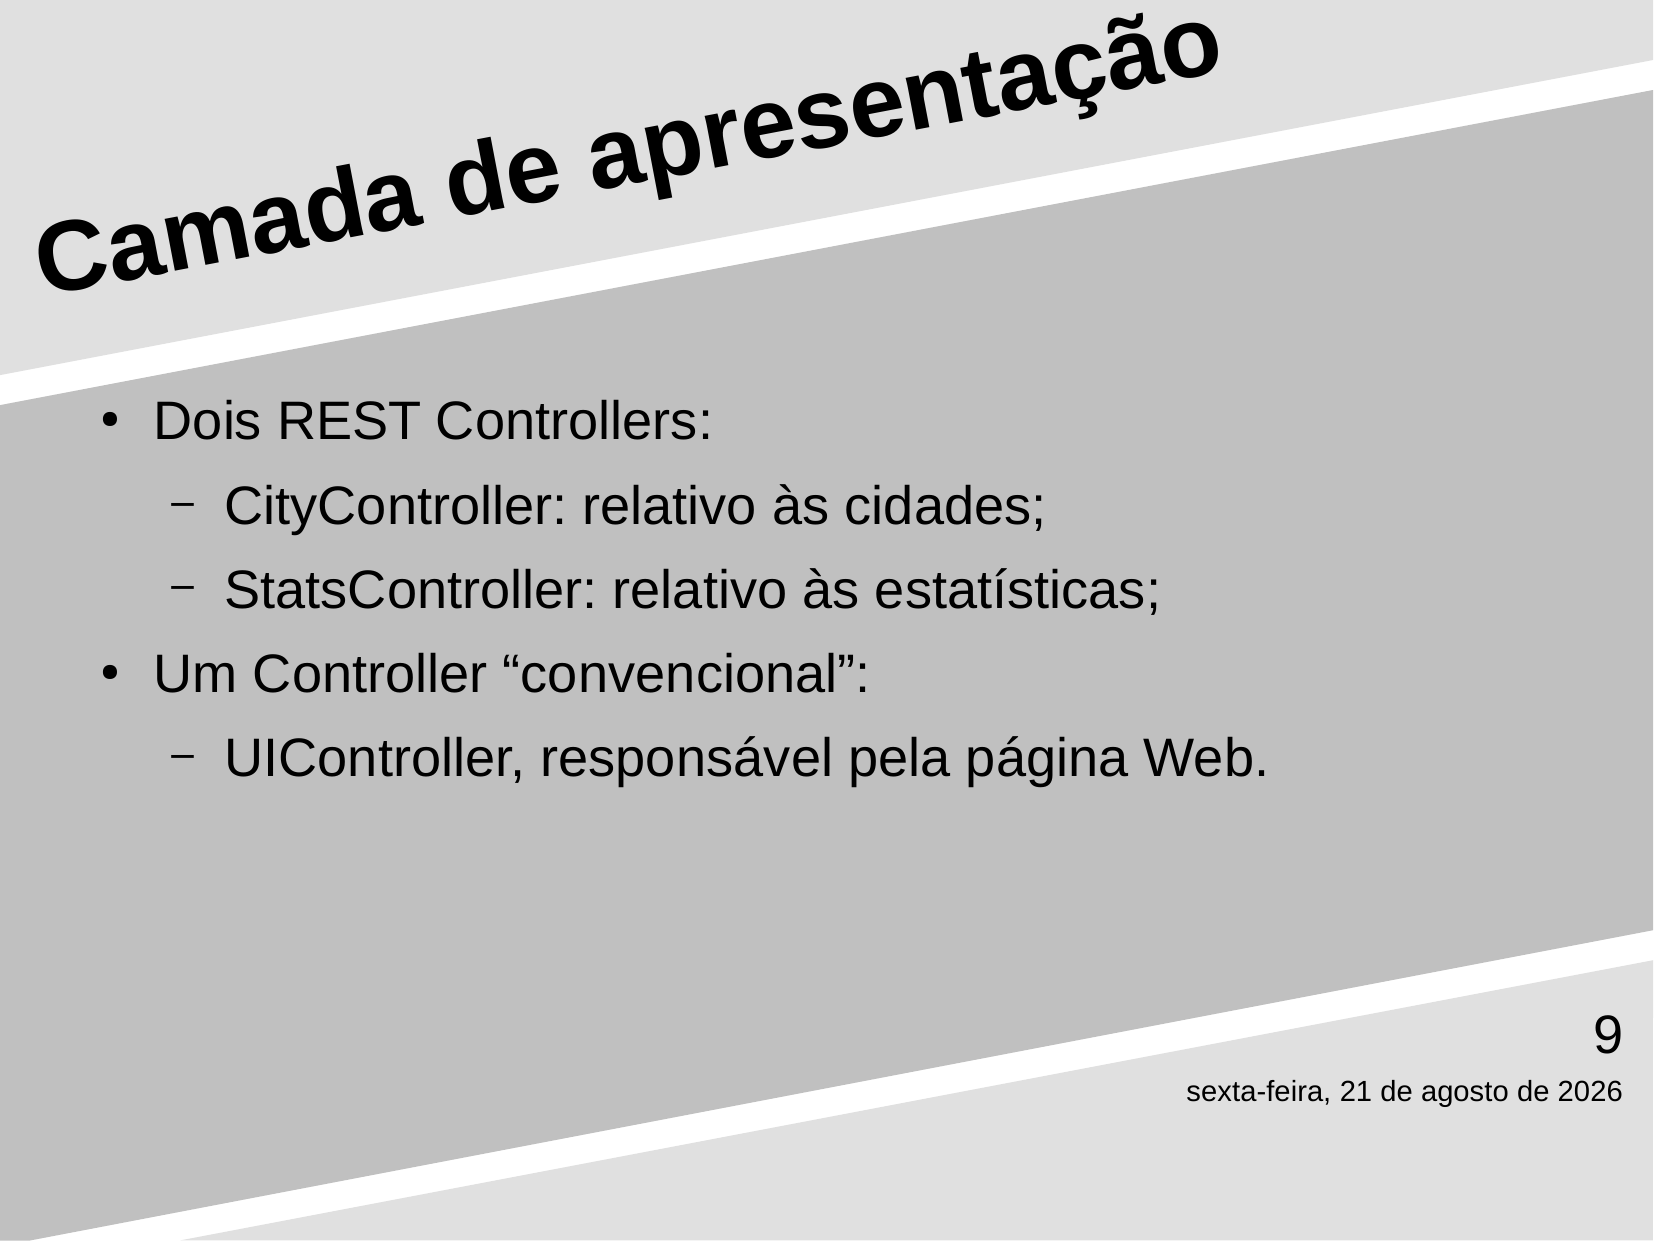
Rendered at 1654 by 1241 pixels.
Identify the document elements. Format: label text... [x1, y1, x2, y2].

title Camada de apresentação [17, 0, 1518, 365]
list Dois REST Controllers: CityController: relativo às cidades; StatsController: relativo às estatísticas; Um Controller “convencional”: UIController, responsável pela página Web. [82, 390, 1538, 1036]
